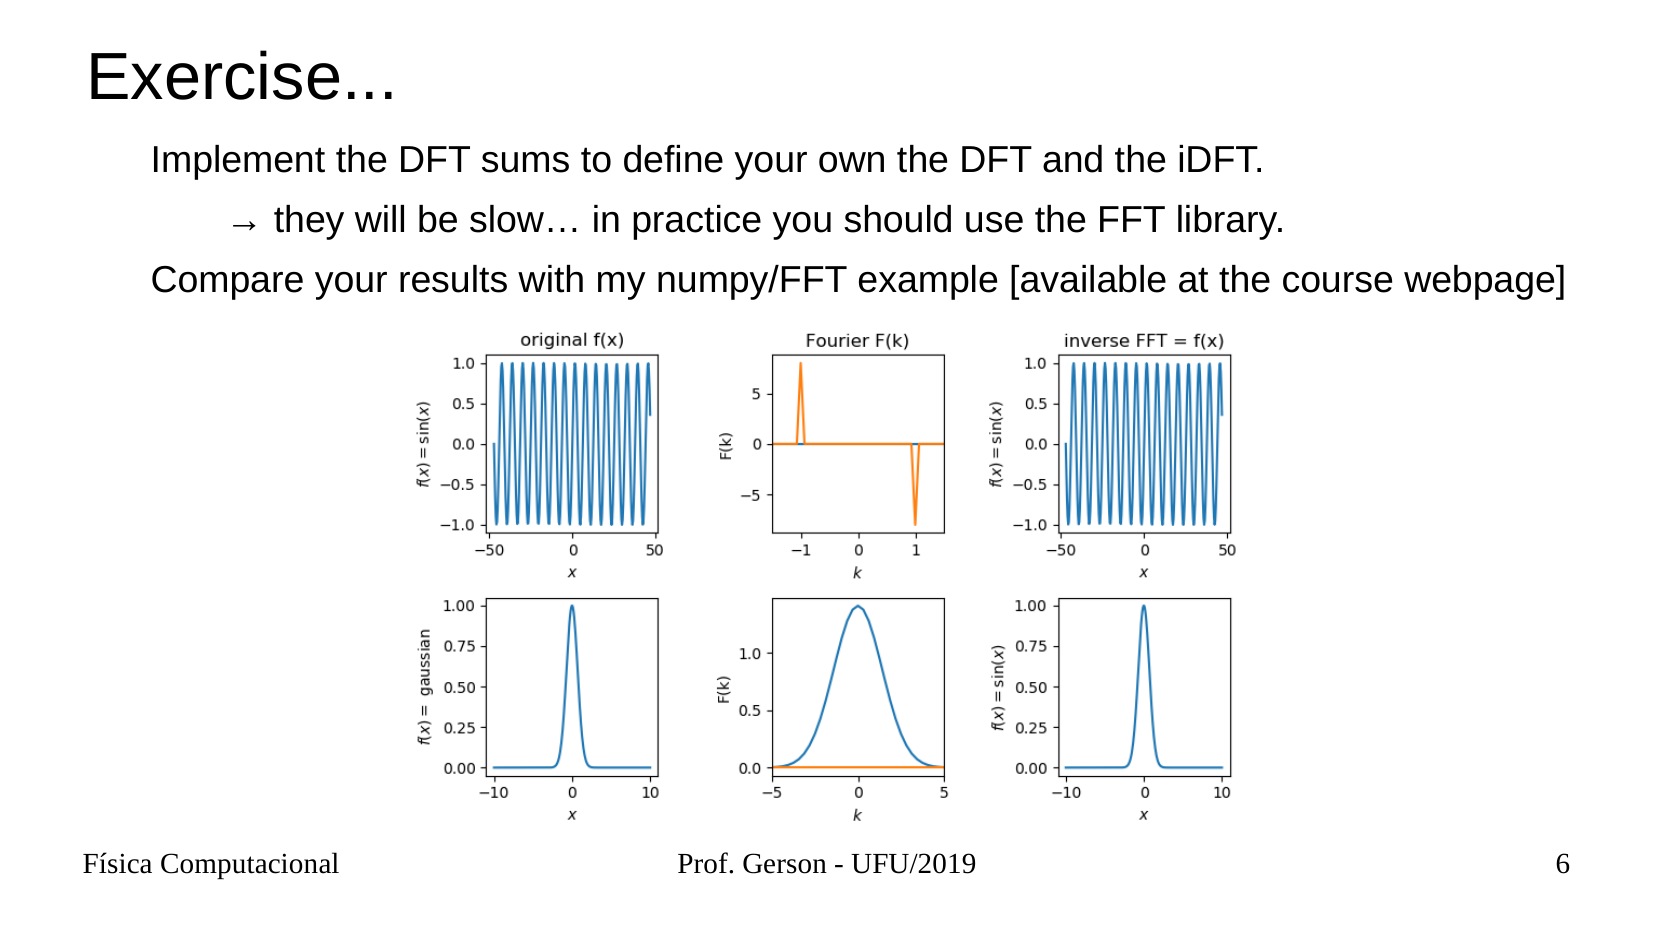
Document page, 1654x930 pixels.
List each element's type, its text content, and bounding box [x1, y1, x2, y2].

picture [395, 324, 1254, 835]
text_box Implement the DFT sums to define your own the DFT and the iDFT. → they will be slow… in practice you should use the FFT library. Compare your results with my numpy/FFT example [available at the course webpage] [135, 131, 1582, 308]
text_box Exercise... [71, 31, 1203, 124]
